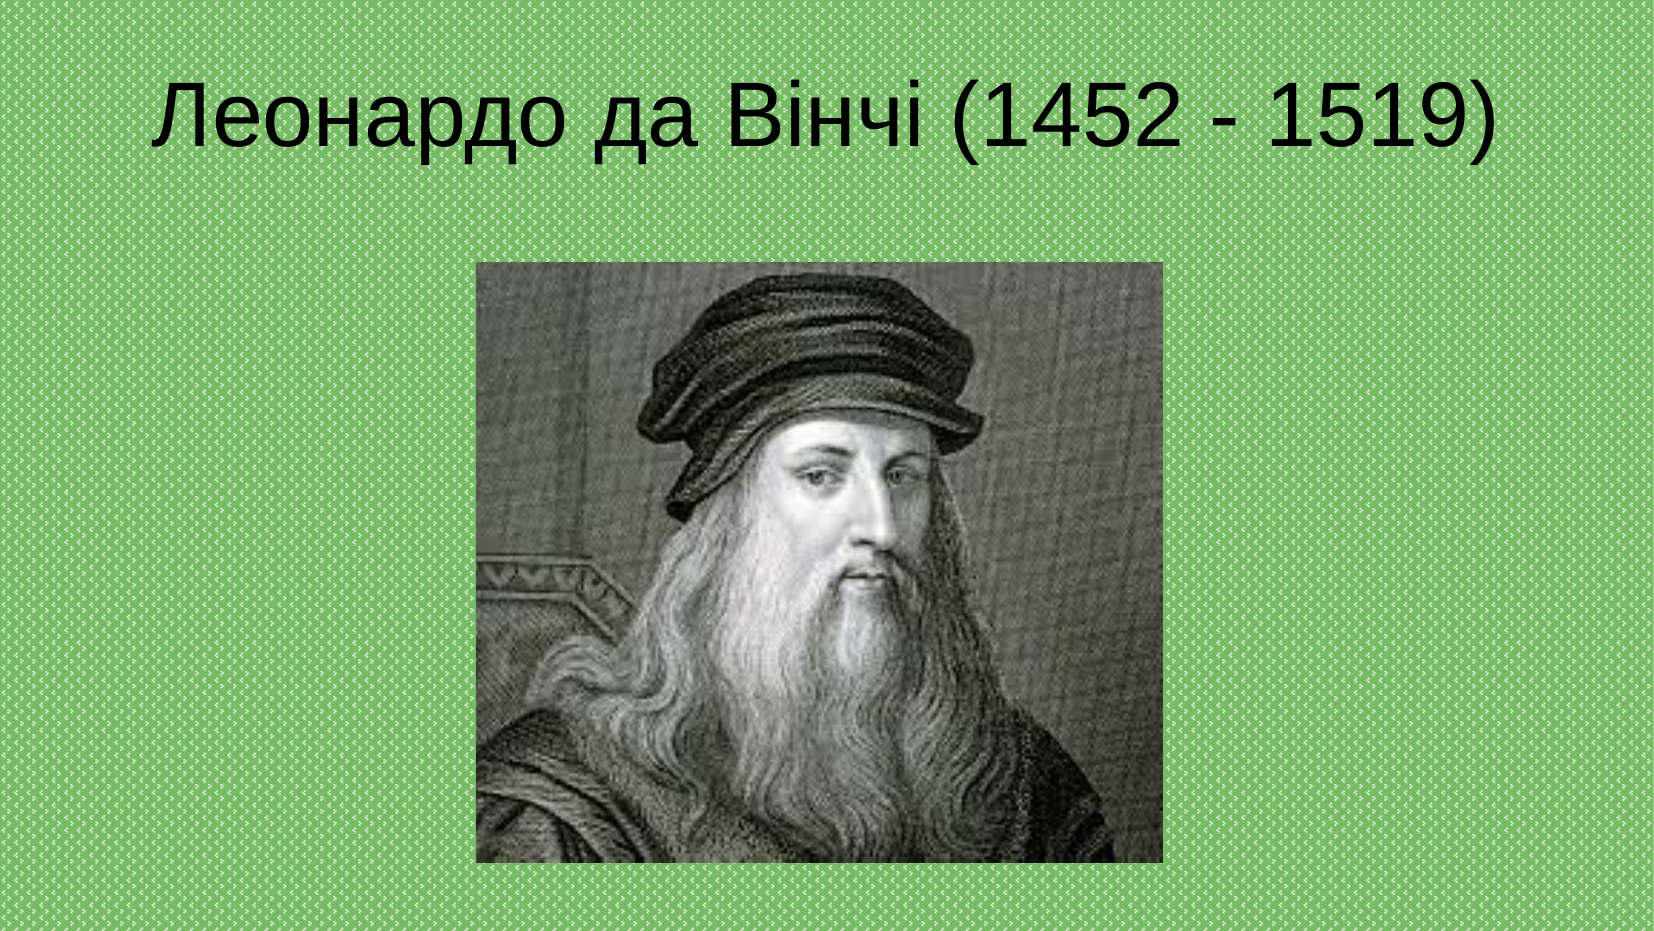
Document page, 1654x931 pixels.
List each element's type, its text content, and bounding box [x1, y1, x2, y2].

picture [0, 0, 1654, 931]
title Леонардо да Вінчі (1452 - 1519) [82, 37, 1571, 193]
